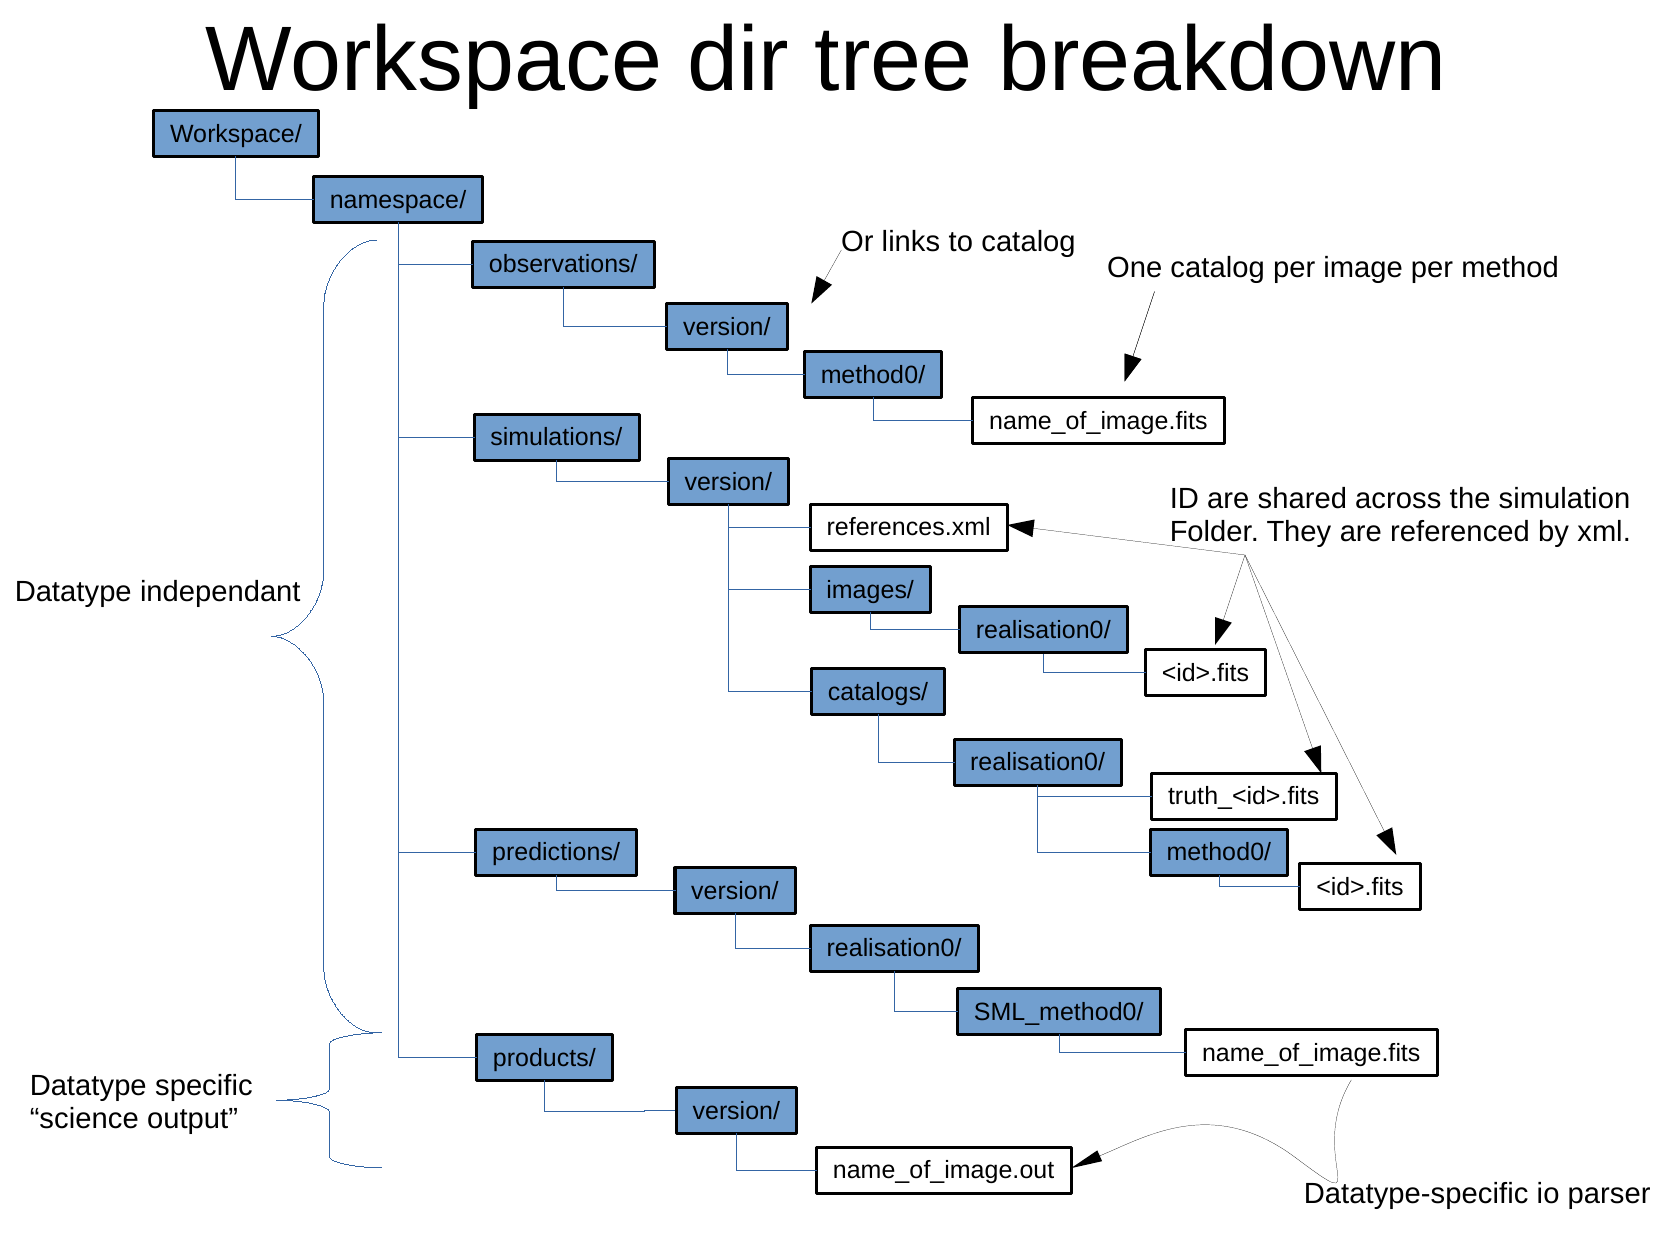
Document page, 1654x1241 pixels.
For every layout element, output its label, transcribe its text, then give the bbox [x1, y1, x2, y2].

text_box name_of_image.fits [1185, 1029, 1438, 1076]
text_box method0/ [1150, 829, 1288, 876]
text_box Datatype specific “science output” [15, 1061, 269, 1143]
text_box observations/ [472, 241, 655, 288]
text_box realisation0/ [810, 925, 979, 972]
text_box ID are shared across the simulation Folder. They are referenced by xml. [1155, 474, 1647, 556]
text_box version/ [675, 867, 796, 914]
text_box simulations/ [474, 414, 640, 461]
text_box One catalog per image per method [1092, 243, 1575, 292]
text_box realisation0/ [959, 606, 1128, 653]
text_box catalogs/ [811, 668, 945, 715]
text_box name_of_image.fits [972, 397, 1225, 444]
title Workspace dir tree breakdown [82, 0, 1571, 163]
text_box products/ [476, 1034, 613, 1081]
text_box SML_method0/ [957, 988, 1161, 1035]
text_box <id>.fits [1299, 863, 1421, 910]
text_box truth_<id>.fits [1151, 773, 1337, 820]
text_box realisation0/ [954, 739, 1122, 786]
text_box namespace/ [313, 176, 483, 223]
text_box predictions/ [475, 829, 637, 876]
text_box Workspace/ [153, 110, 319, 157]
text_box method0/ [804, 351, 942, 398]
text_box <id>.fits [1145, 649, 1266, 696]
text_box Datatype independant [0, 567, 317, 616]
text_box version/ [676, 1087, 797, 1134]
text_box version/ [666, 303, 788, 350]
text_box version/ [668, 458, 789, 505]
text_box images/ [810, 566, 931, 613]
text_box Datatype-specific io parser [1289, 1170, 1654, 1218]
text_box name_of_image.out [816, 1147, 1072, 1194]
text_box references.xml [810, 504, 1008, 551]
text_box Or links to catalog [826, 217, 1091, 266]
